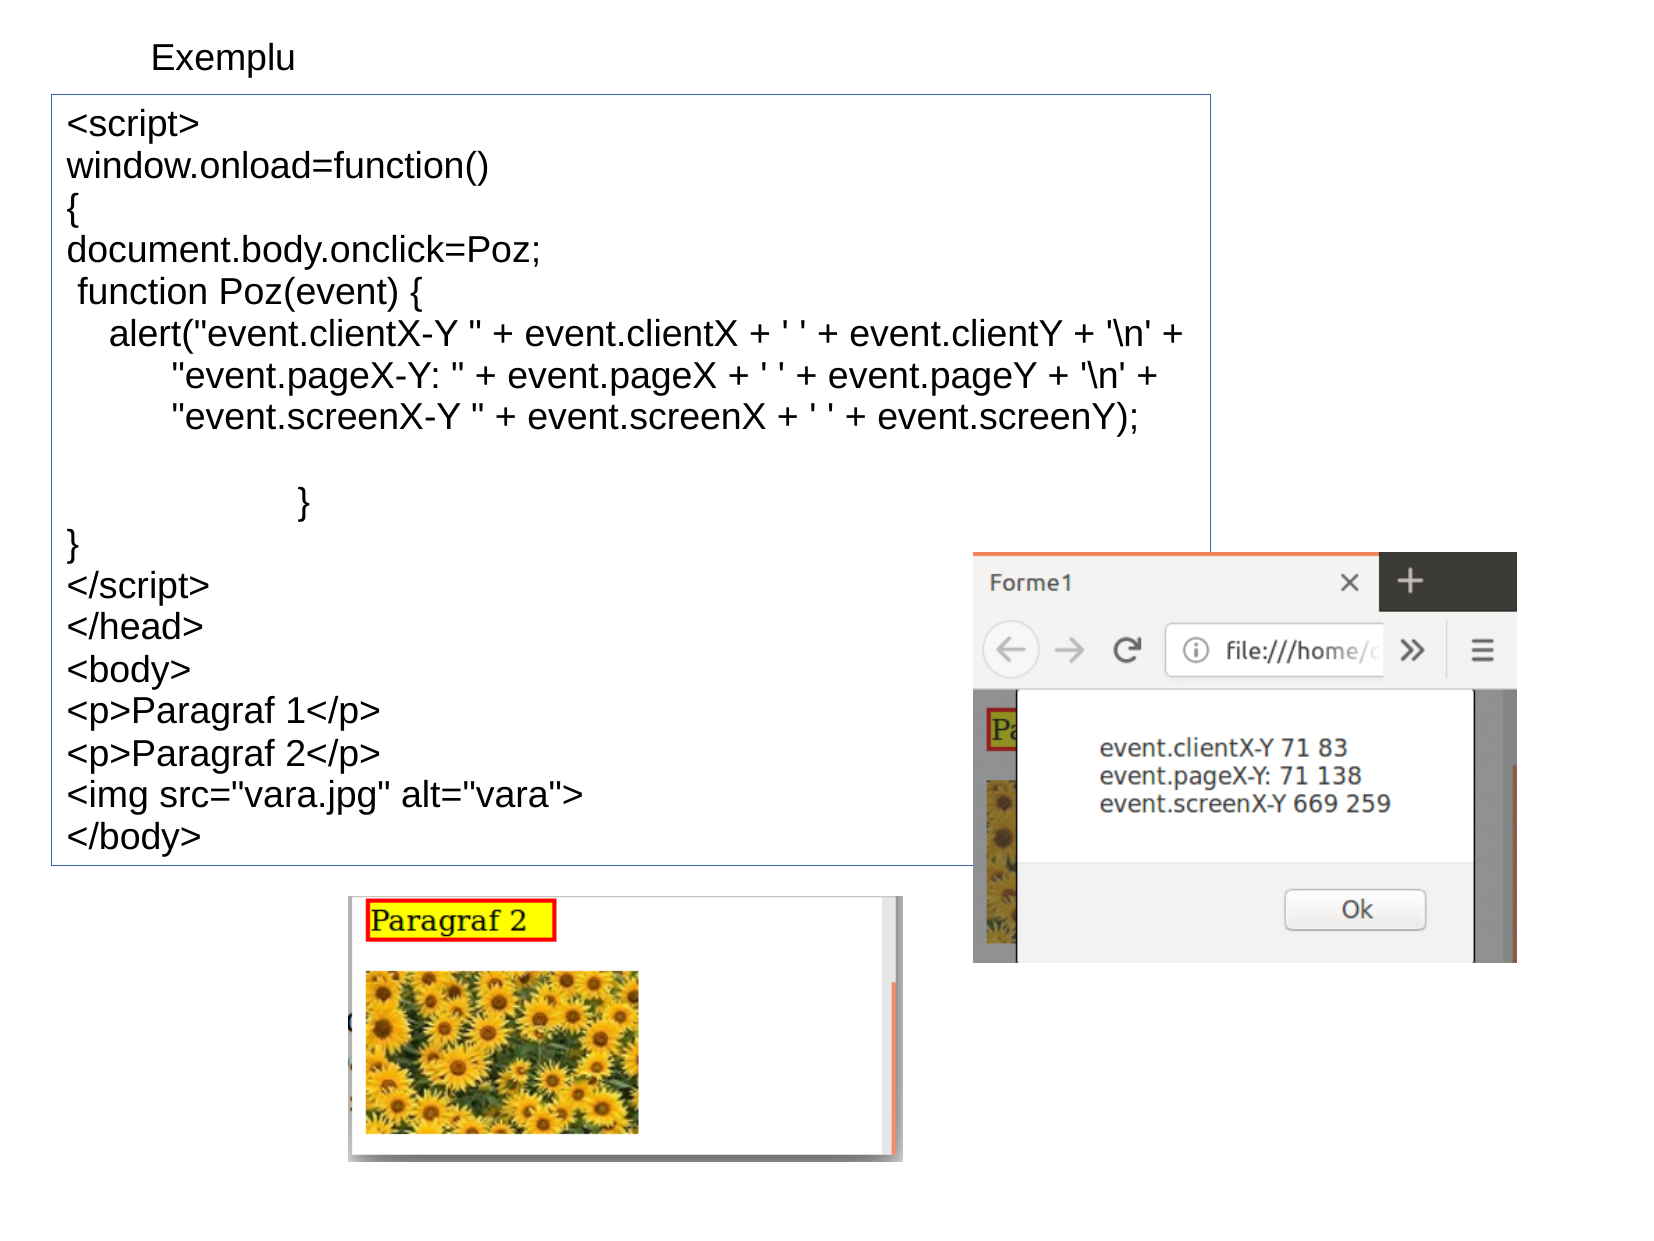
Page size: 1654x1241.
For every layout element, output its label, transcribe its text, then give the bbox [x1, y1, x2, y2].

text_box Exemplu [135, 29, 311, 87]
picture [348, 896, 903, 1162]
picture [973, 552, 1517, 963]
text_box <script> window.onload=function() { document.body.onclick=Poz; function Poz(event) { alert("event.clientX-Y " + event.clientX + ' ' + event.clientY + '\n' + "event.pageX-Y: " + event.pageX + ' ' + event.pageY + '\n' + "event.screenX-Y " + event.screenX + ' ' + event.screenY); } } </script> </head> <body> <p>Paragraf 1</p> <p>Paragraf 2</p> <img src="vara.jpg" alt="vara"> </body> [51, 94, 1211, 866]
